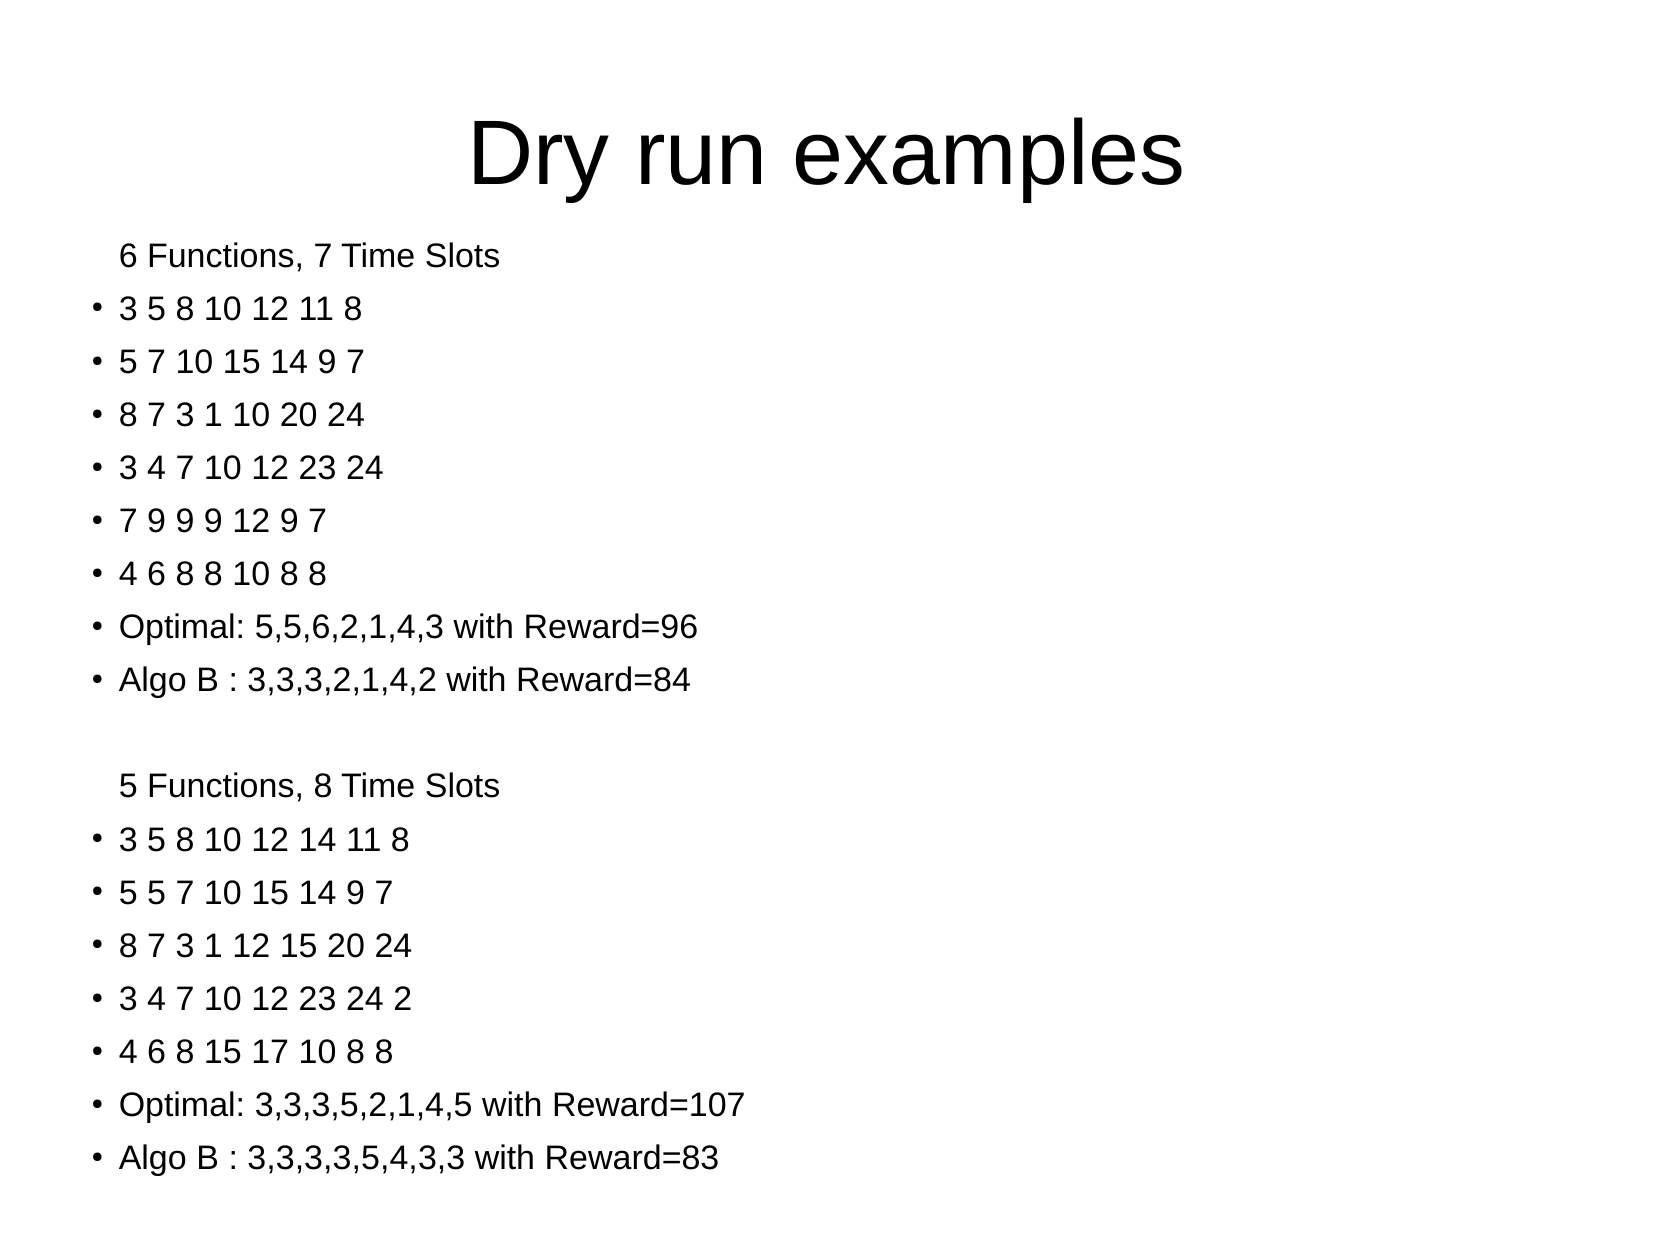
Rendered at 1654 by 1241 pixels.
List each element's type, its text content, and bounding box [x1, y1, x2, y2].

list 6 Functions, 7 Time Slots 3 5 8 10 12 11 8 5 7 10 15 14 9 7 8 7 3 1 10 20 24 3 4 7 10 12 23 24 7 9 9 9 12 9 7 4 6 8 8 10 8 8 Optimal: 5,5,6,2,1,4,3 with Reward=96 Algo B : 3,3,3,2,1,4,2 with Reward=84 5 Functions, 8 Time Slots 3 5 8 10 12 14 11 8 5 5 7 10 15 14 9 7 8 7 3 1 12 15 20 24 3 4 7 10 12 23 24 2 4 6 8 15 17 10 8 8 Optimal: 3,3,3,5,2,1,4,5 with Reward=107 Algo B : 3,3,3,3,5,4,3,3 with Reward=83 [82, 236, 1571, 1182]
title Dry run examples [82, 49, 1571, 236]
